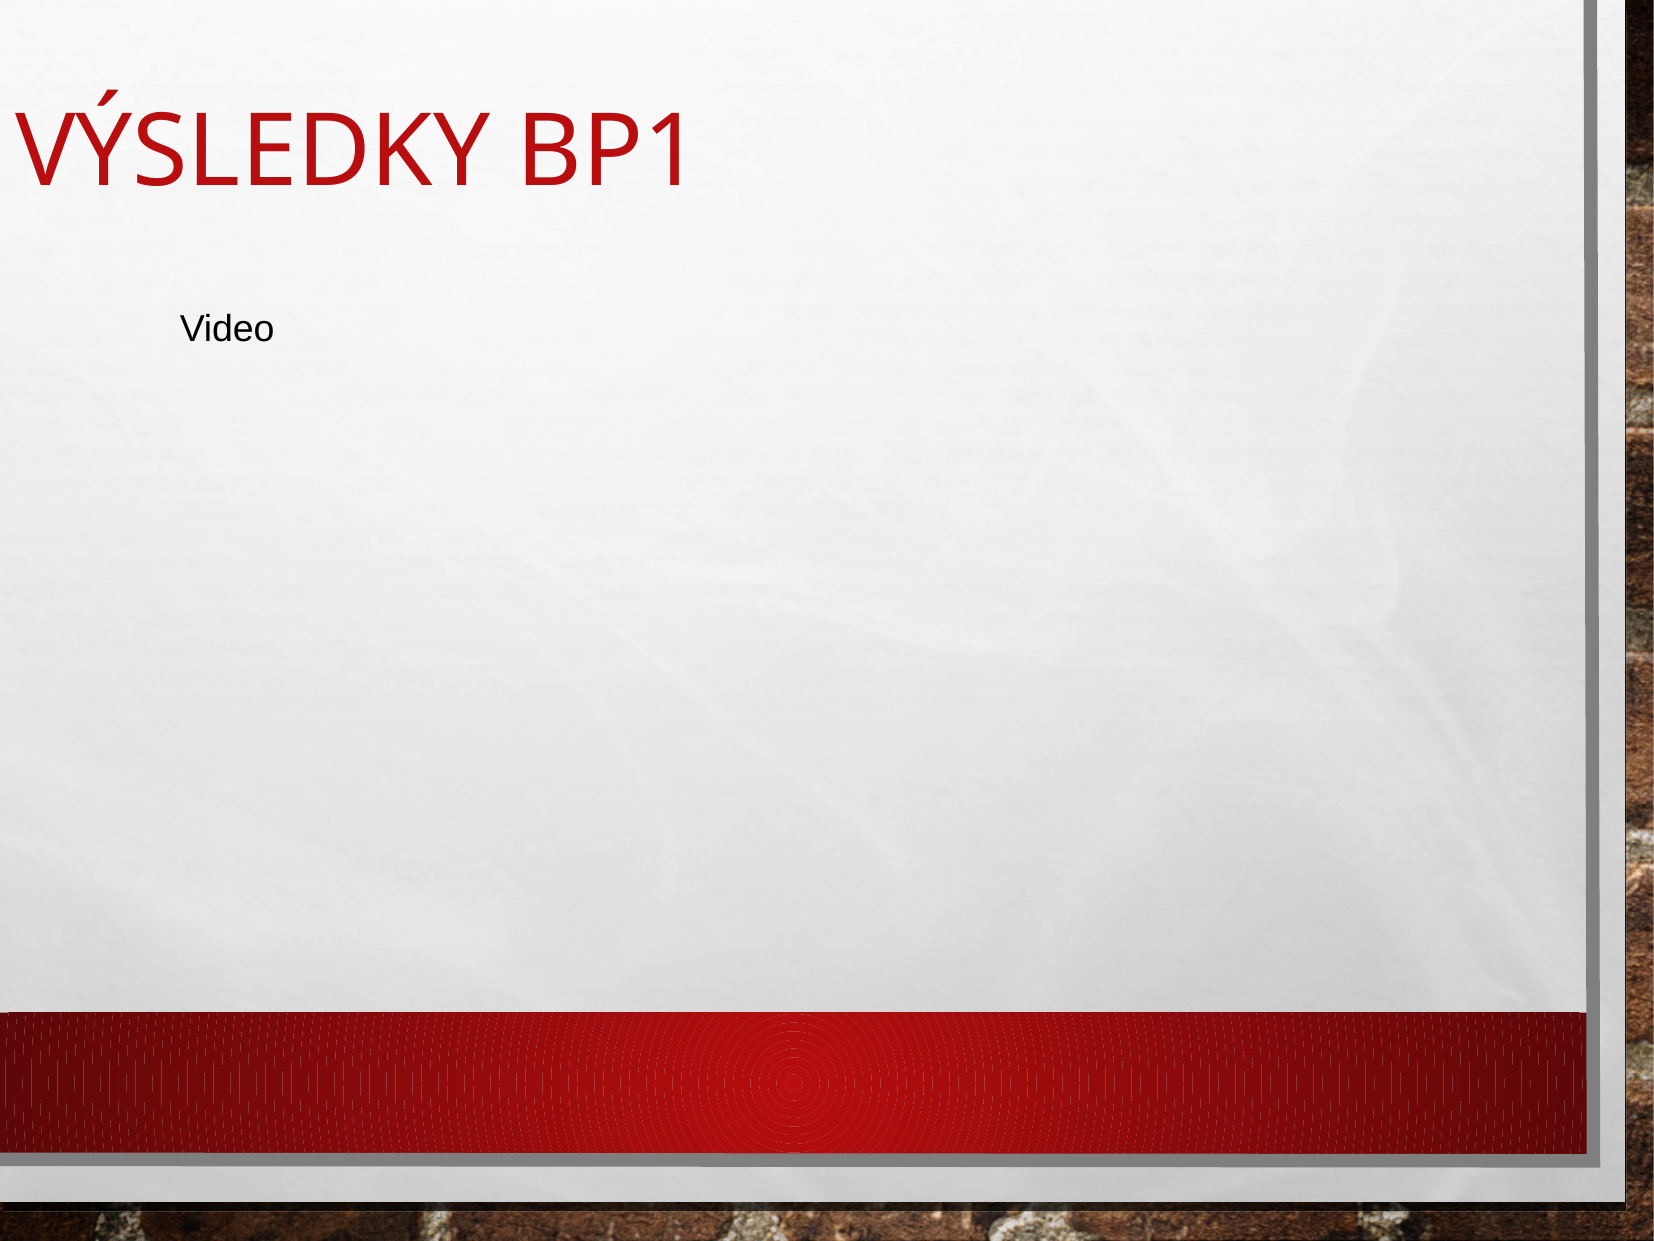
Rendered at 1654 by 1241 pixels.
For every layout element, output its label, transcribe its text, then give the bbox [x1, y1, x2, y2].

title Výsledky BP1 [0, 49, 1489, 257]
text_box Video [165, 300, 1441, 399]
